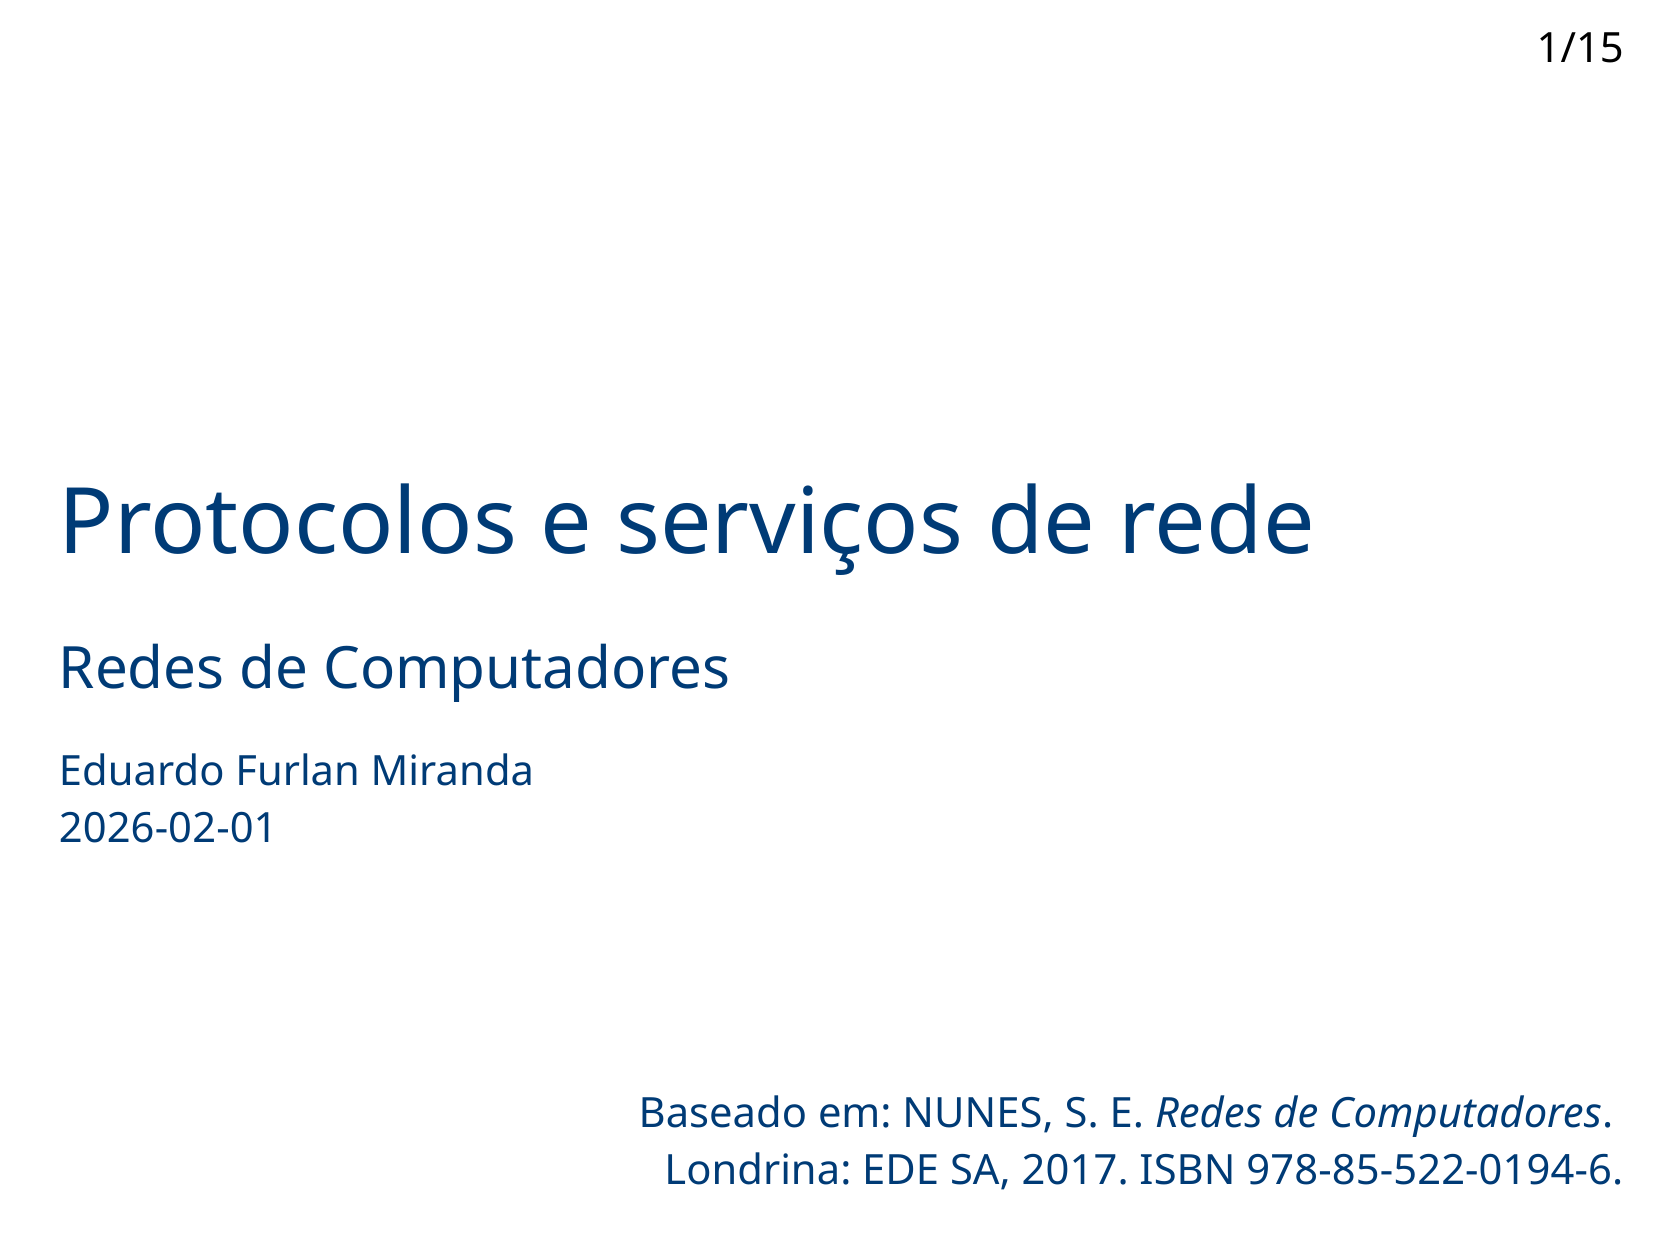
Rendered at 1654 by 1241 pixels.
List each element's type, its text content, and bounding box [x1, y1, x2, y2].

title Protocolos e serviços de rede [59, 330, 1625, 581]
list Redes de Computadores Eduardo Furlan Miranda 2026-02-01 Baseado em: NUNES, S. E. Redes de Computadores. Londrina: EDE SA, 2017. ISBN 978-85-522-0194-6. [59, 625, 1625, 1217]
